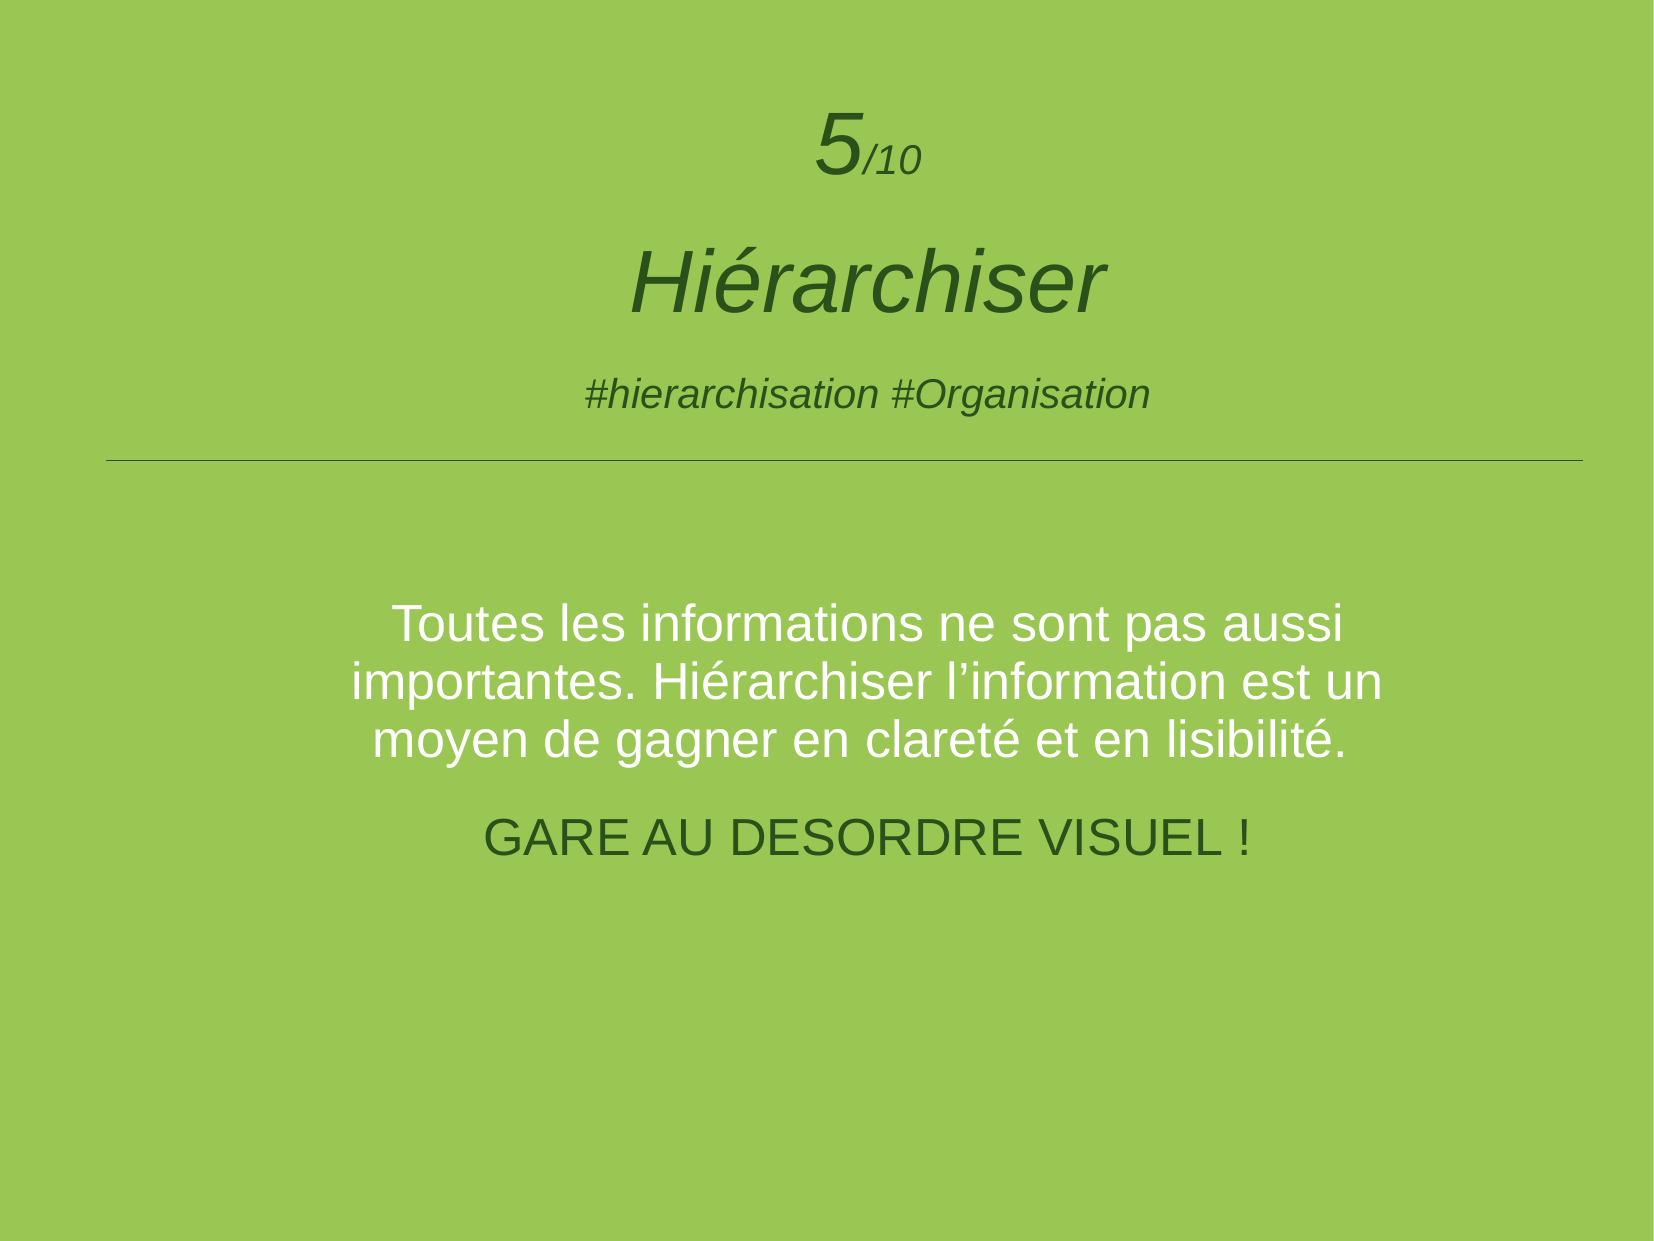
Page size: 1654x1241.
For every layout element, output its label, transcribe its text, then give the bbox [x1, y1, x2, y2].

list 5/10 Hiérarchiser #hierarchisation #Organisation Toutes les informations ne sont pas aussi importantes. Hiérarchiser l’information est un moyen de gagner en clareté et en lisibilité. GARE AU DESORDRE VISUEL ! [271, 461, 1465, 1193]
list 5/10 Hiérarchiser #hierarchisation #Organisation Toutes les informations ne sont pas aussi importantes. Hiérarchiser l’information est un moyen de gagner en clareté et en lisibilité. GARE AU DESORDRE VISUEL ! [271, 94, 1465, 460]
